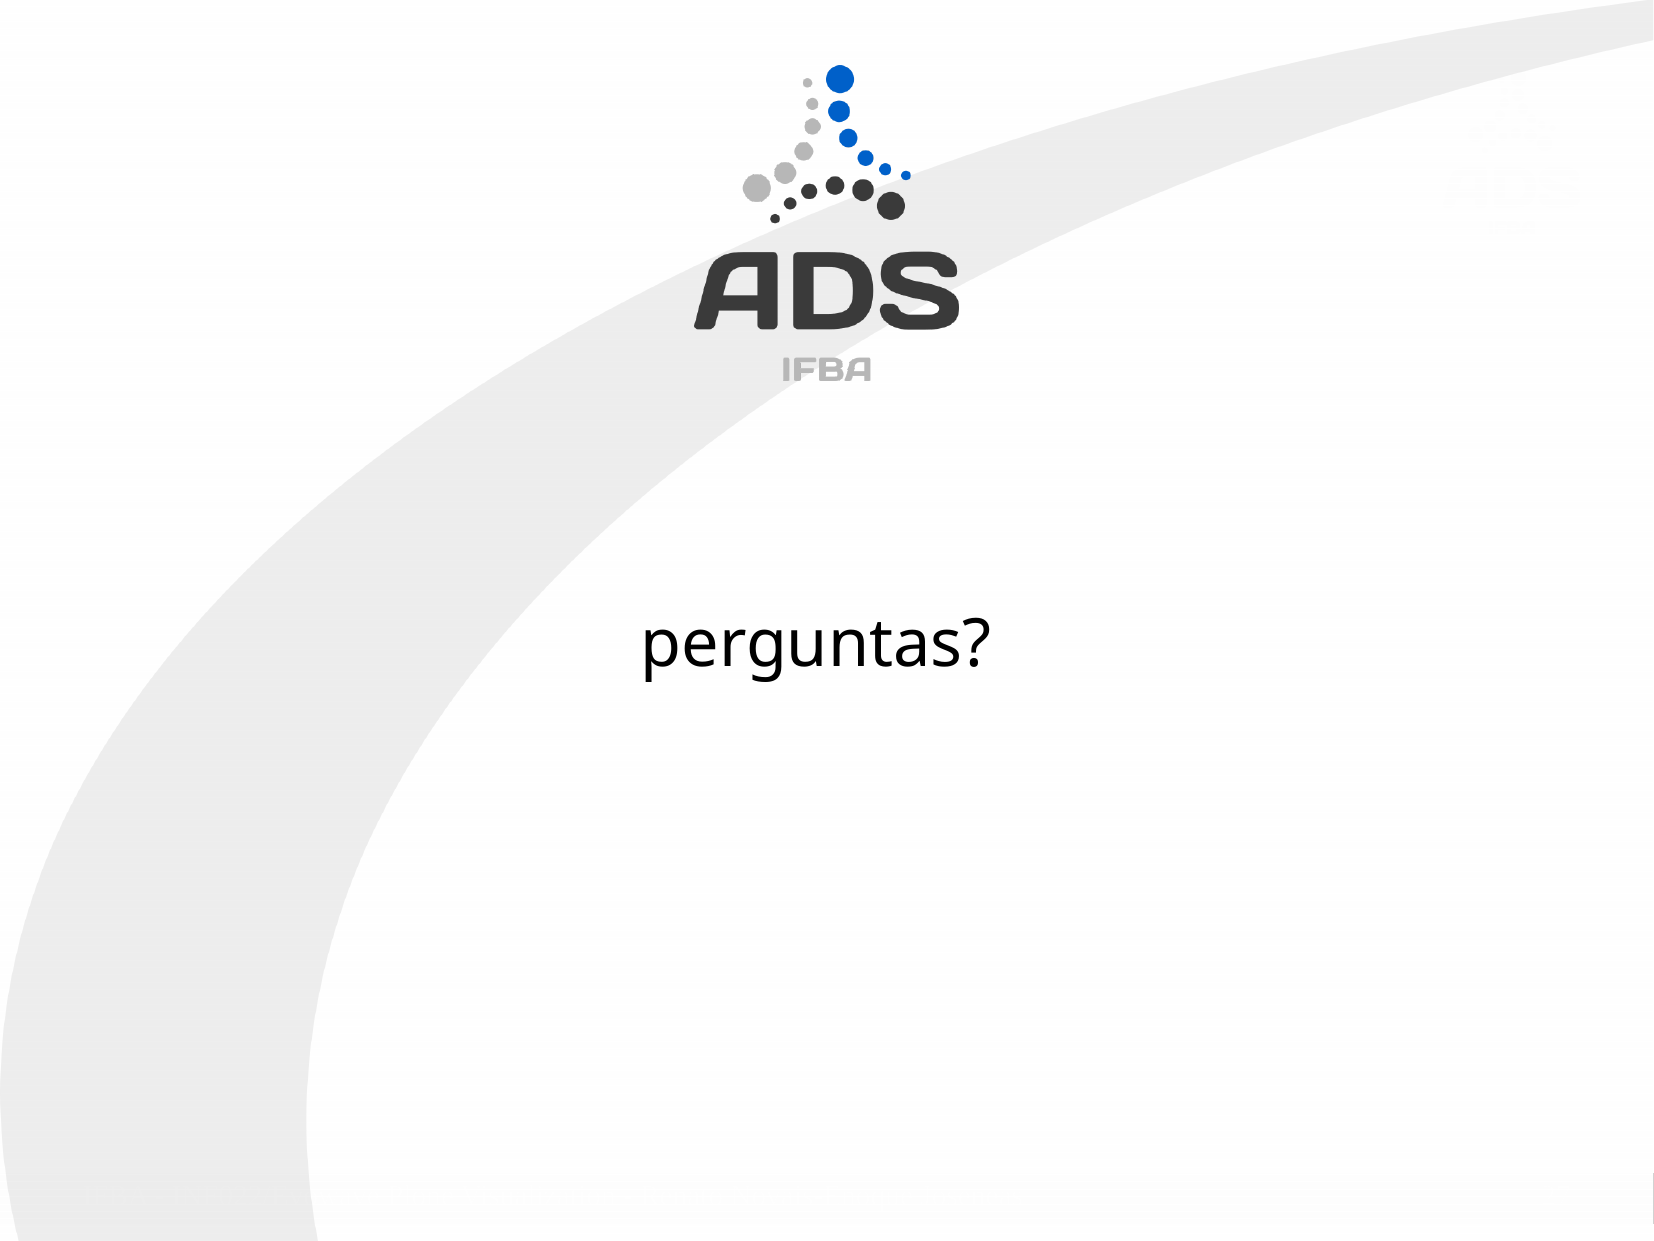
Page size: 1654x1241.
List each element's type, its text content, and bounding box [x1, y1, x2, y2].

text_box perguntas? [72, 527, 1561, 1002]
picture [0, 0, 1654, 1241]
